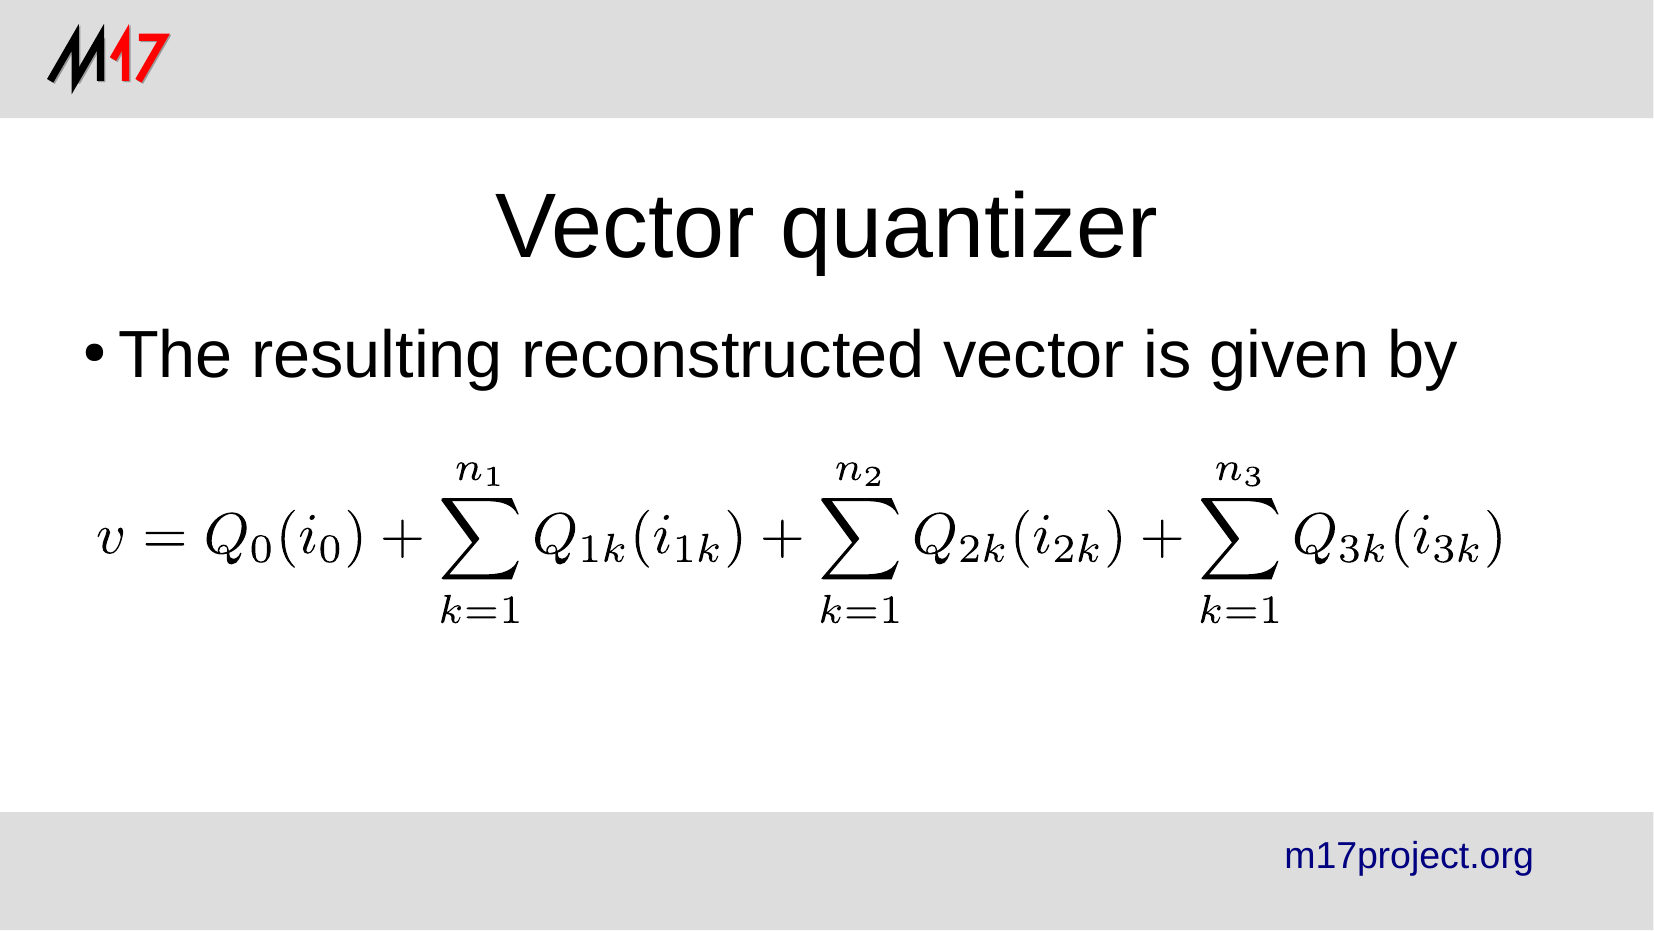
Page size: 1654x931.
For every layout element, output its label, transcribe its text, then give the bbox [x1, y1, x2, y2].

title Vector quantizer [82, 147, 1571, 303]
picture [39, 16, 178, 102]
text_box [97, 462, 1501, 624]
subtitle The resulting reconstructed vector is given by [82, 316, 1571, 812]
text_box [0, 0, 1654, 119]
text_box [0, 812, 1654, 931]
text_box m17project.org [1269, 826, 1654, 897]
